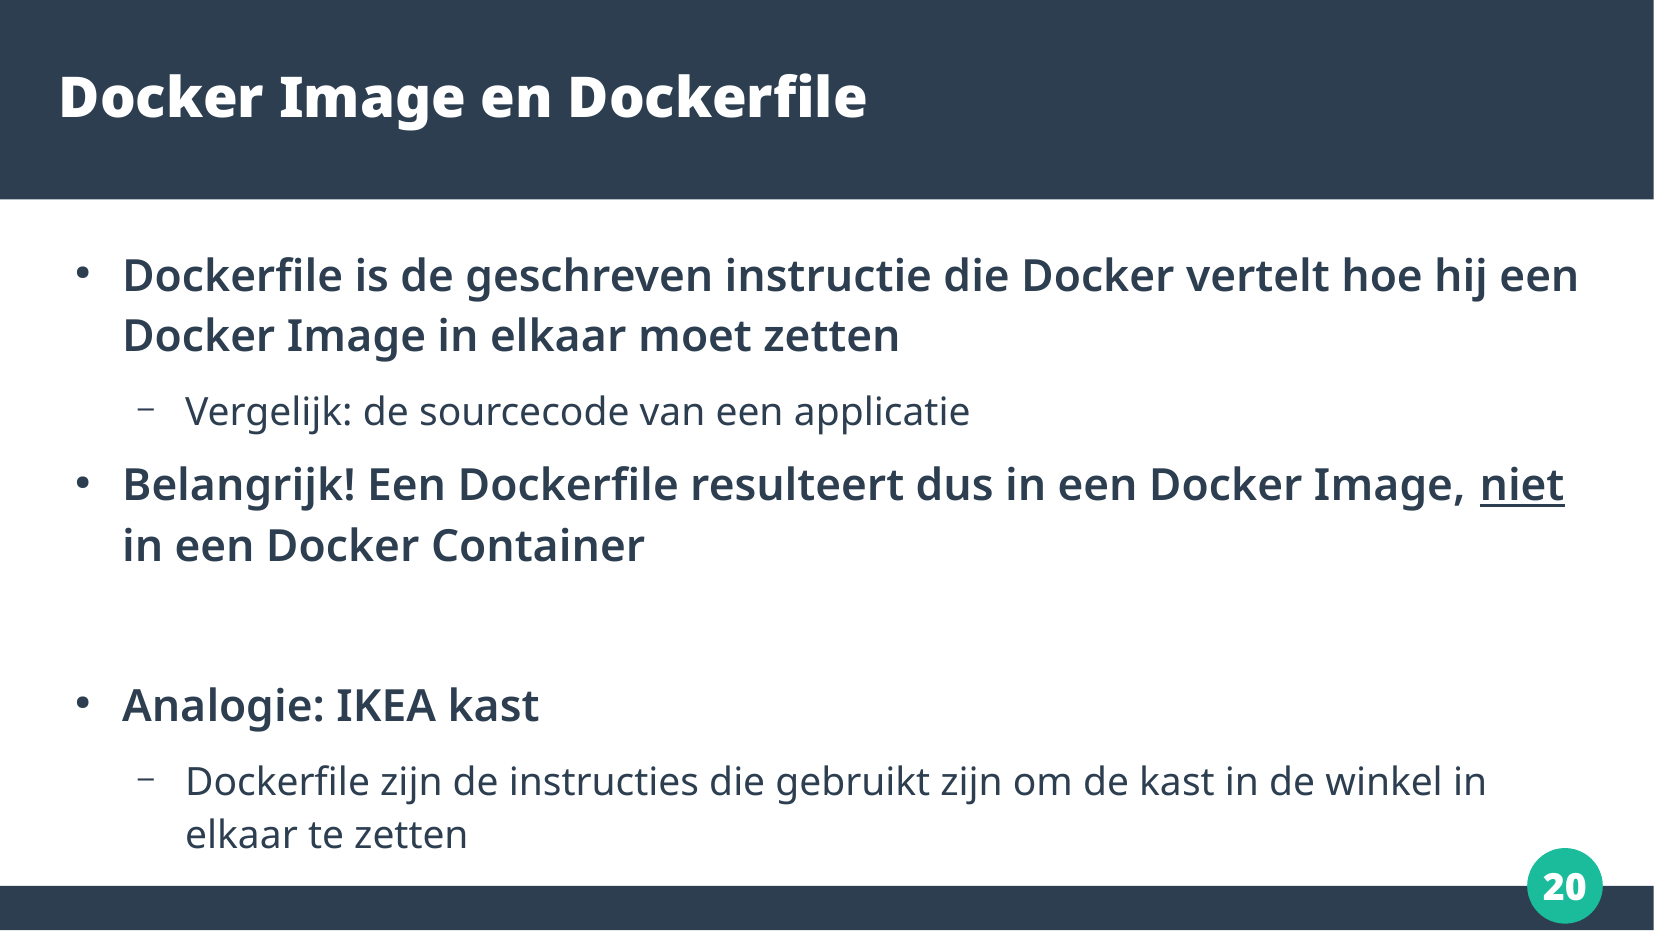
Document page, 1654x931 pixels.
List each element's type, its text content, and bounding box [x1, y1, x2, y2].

list Dockerfile is de geschreven instructie die Docker vertelt hoe hij een Docker Image in elkaar moet zetten Vergelijk: de sourcecode van een applicatie Belangrijk! Een Dockerfile resulteert dus in een Docker Image, niet in een Docker Container Analogie: IKEA kast Dockerfile zijn de instructies die gebruikt zijn om de kast in de winkel in elkaar te zetten [59, 243, 1595, 864]
title Docker Image en Dockerfile [59, 37, 1595, 156]
